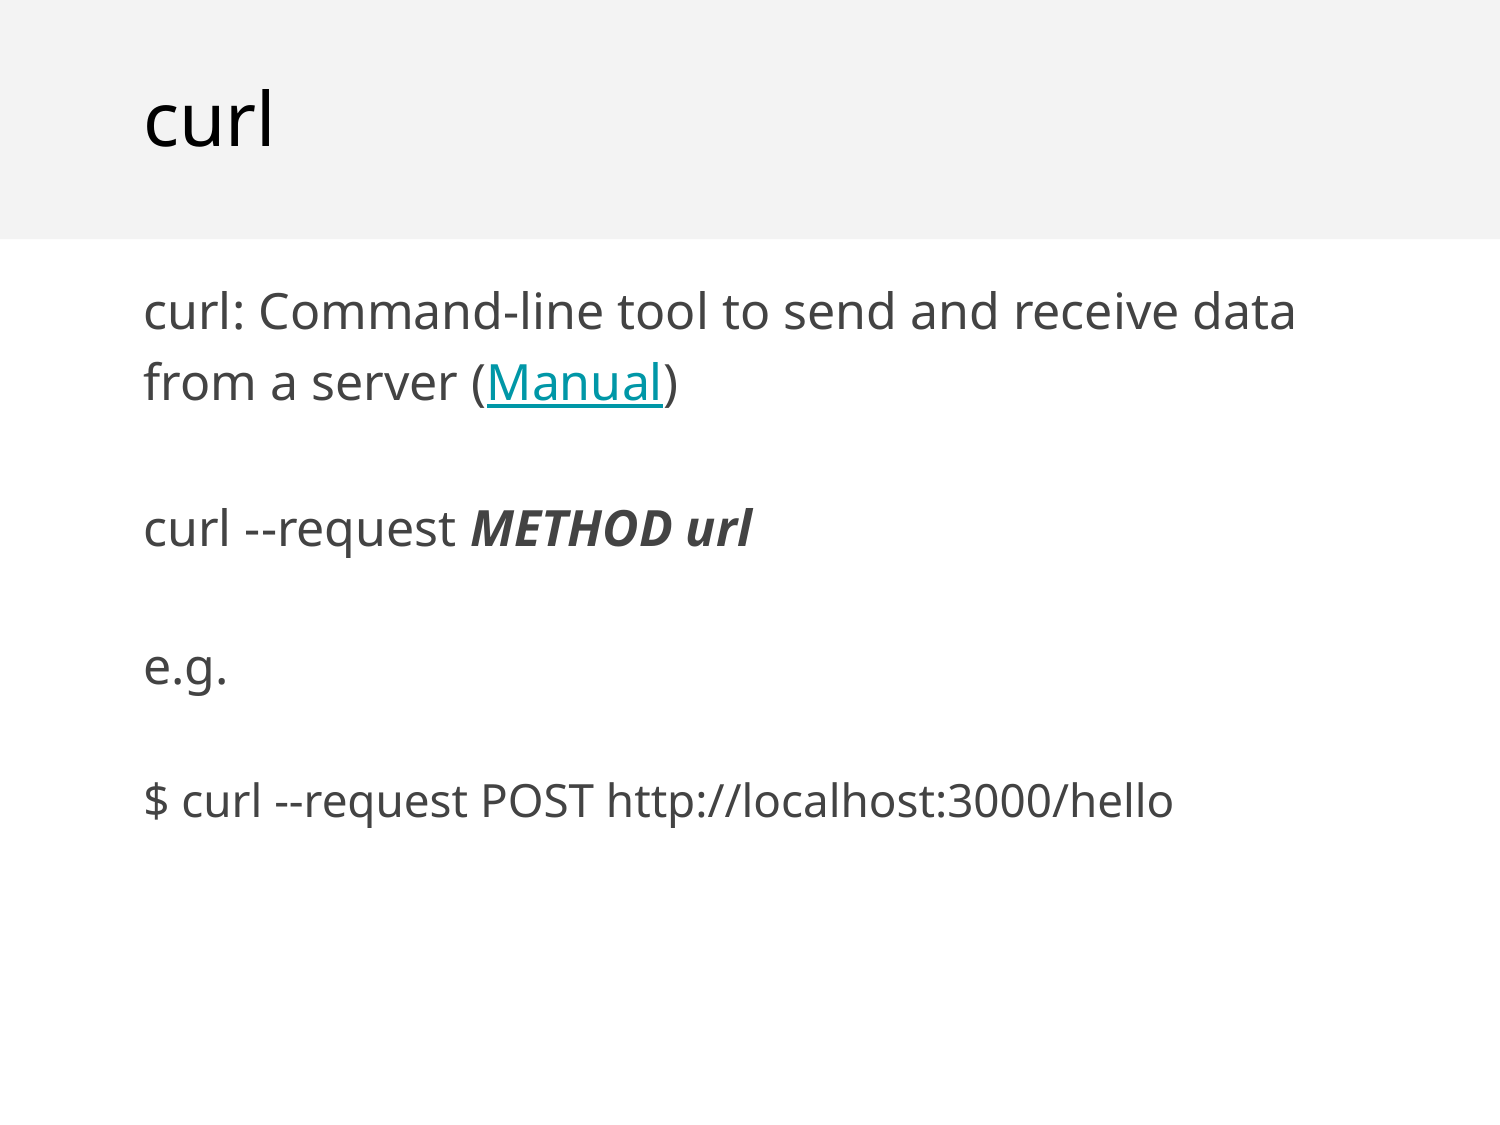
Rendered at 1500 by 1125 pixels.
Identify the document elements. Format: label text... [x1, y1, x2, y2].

title curl [128, 56, 1372, 183]
list curl: Command-line tool to send and receive data from a server (Manual) curl --request METHOD url e.g. $ curl --request POST http://localhost:3000/hello [128, 255, 1409, 1004]
